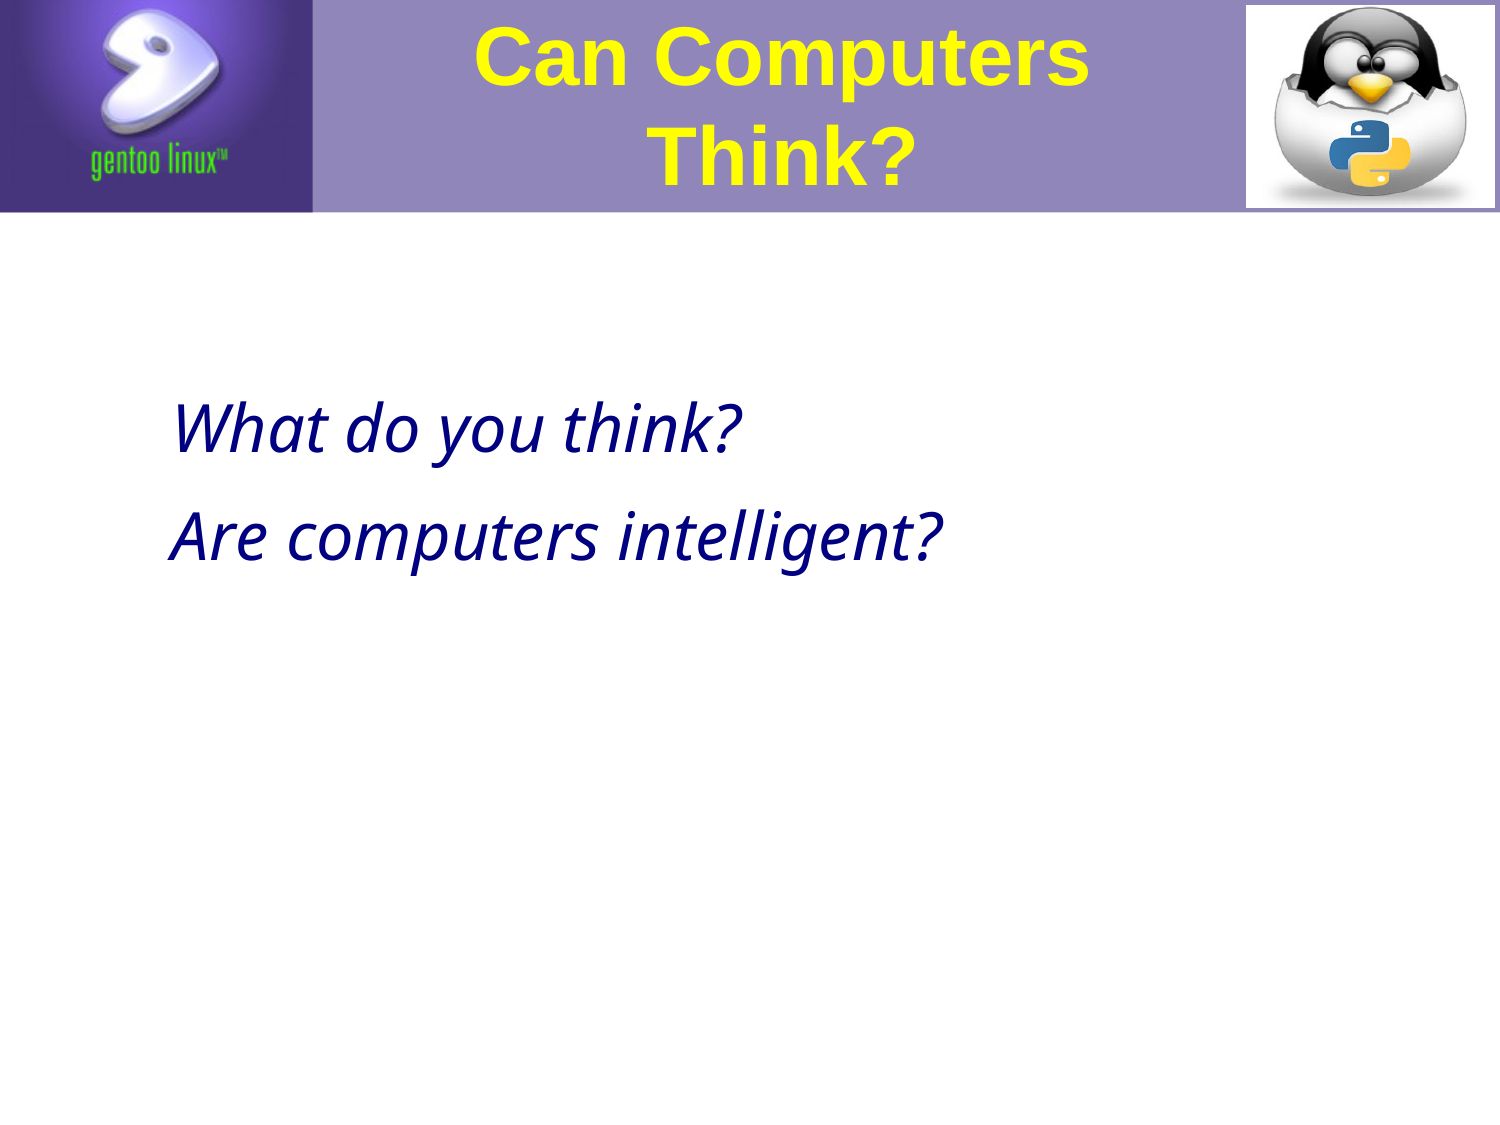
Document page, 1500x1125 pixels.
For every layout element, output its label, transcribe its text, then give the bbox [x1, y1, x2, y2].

picture [0, 0, 302, 184]
title Can Computers Think? [328, 7, 1238, 200]
picture [1246, 5, 1495, 208]
list What do you think? Are computers intelligent? [59, 223, 1484, 1083]
